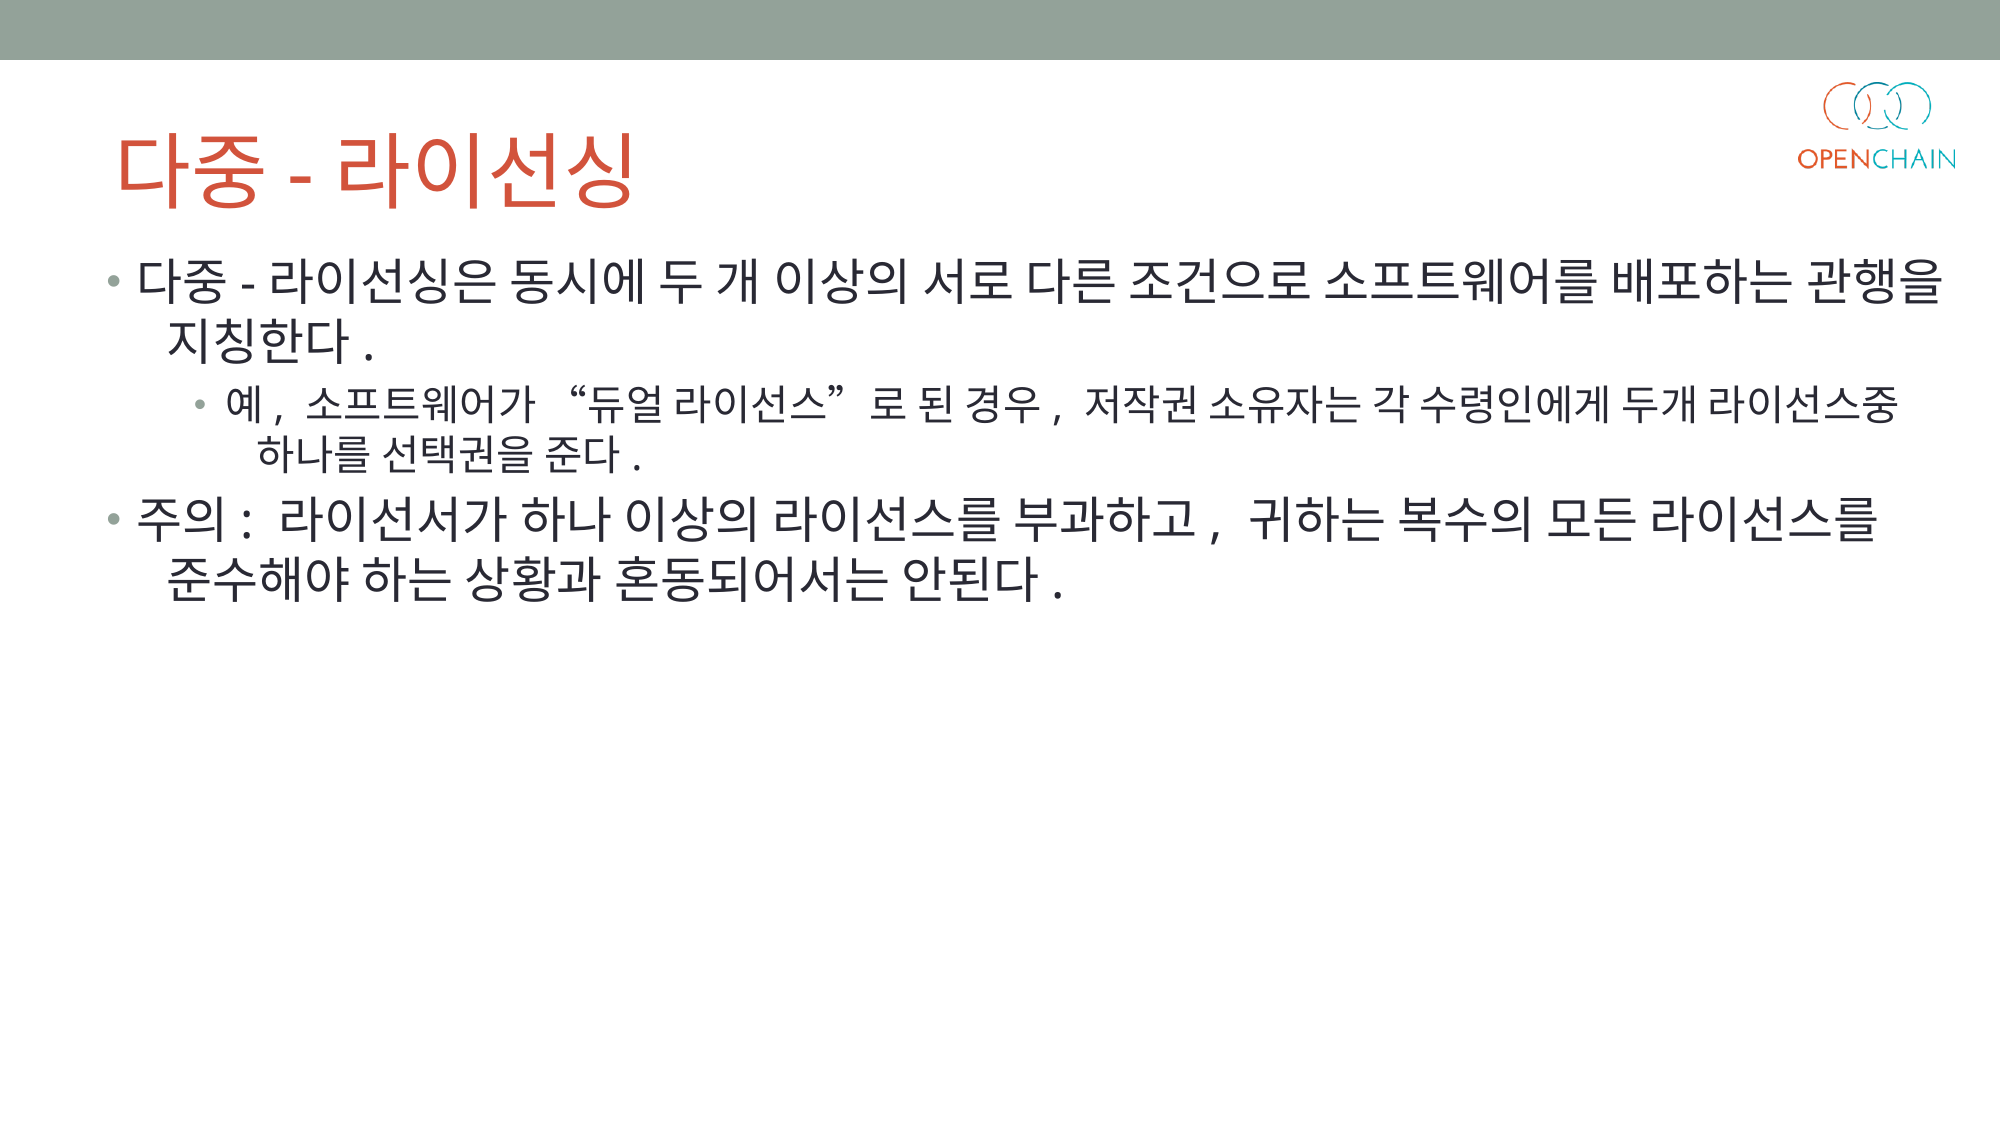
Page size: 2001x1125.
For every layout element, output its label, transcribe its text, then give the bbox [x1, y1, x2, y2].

list 다중-라이선싱은 동시에 두 개 이상의 서로 다른 조건으로 소프트웨어를 배포하는 관행을 지칭한다. 예, 소프트웨어가 “듀얼 라이선스”로 된 경우, 저작권 소유자는 각 수령인에게 두개 라이선스중 하나를 선택권을 준다. 주의: 라이선서가 하나 이상의 라이선스를 부과하고, 귀하는 복수의 모든 라이선스를 준수해야 하는 상황과 혼동되어서는 안된다. [91, 243, 1970, 1086]
title 다중-라이선싱 [99, 87, 1900, 243]
